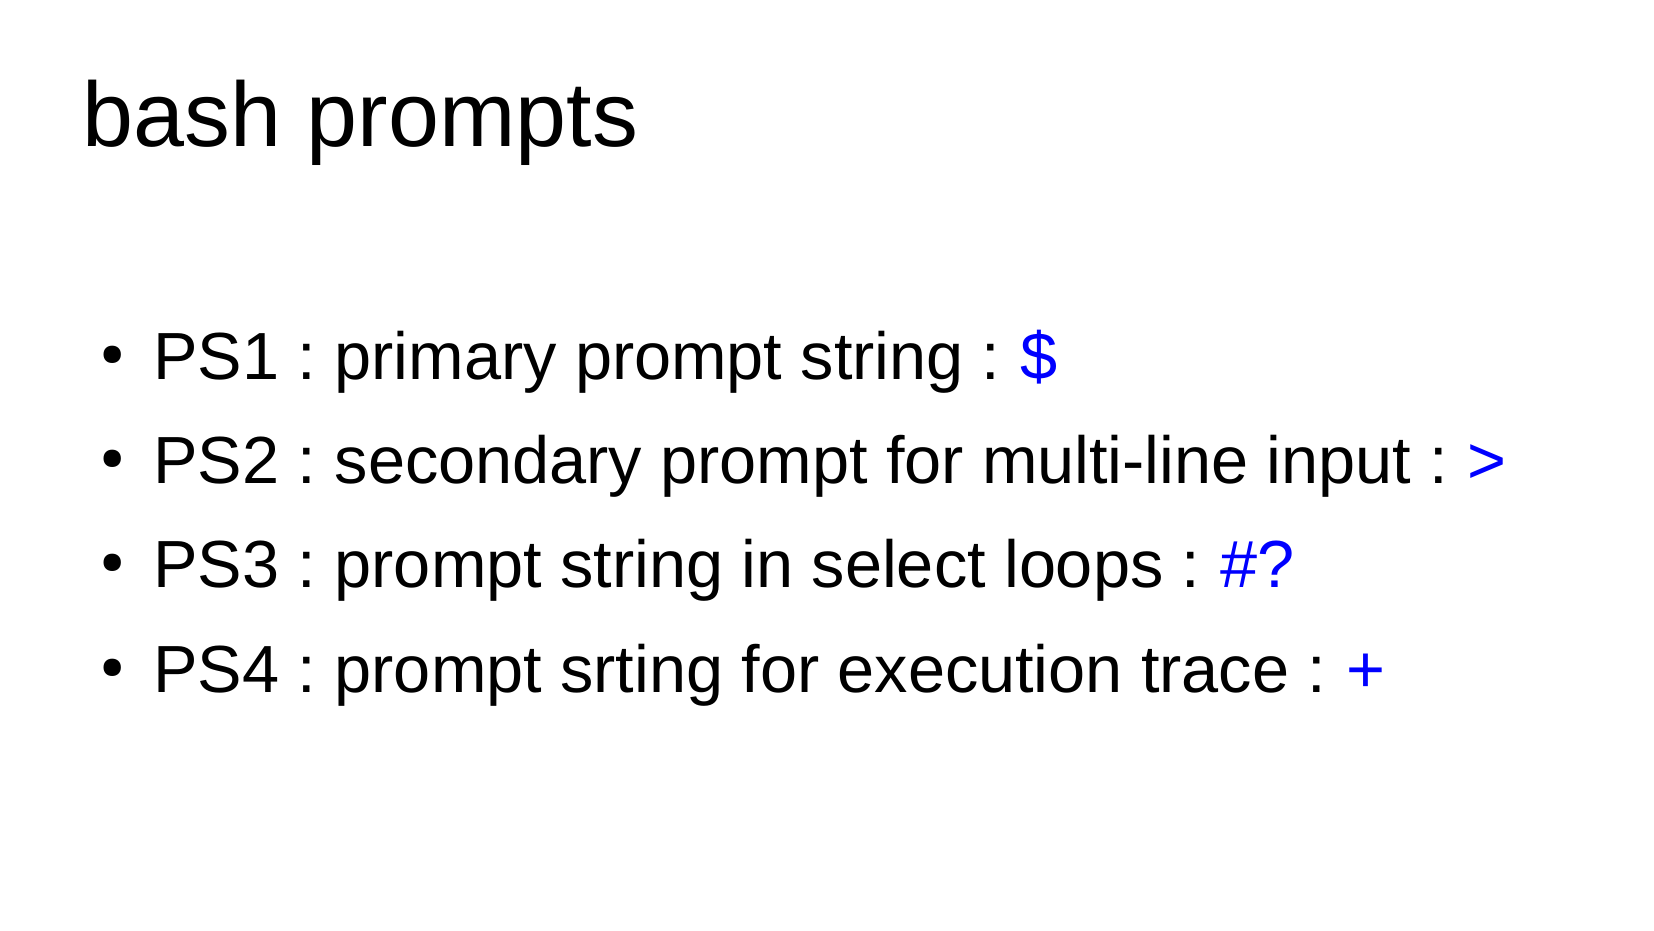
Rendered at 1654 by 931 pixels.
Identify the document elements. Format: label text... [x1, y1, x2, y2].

title bash prompts [82, 37, 1571, 193]
list PS1 : primary prompt string : $ PS2 : secondary prompt for multi-line input : > PS3 : prompt string in select loops : #? PS4 : prompt srting for execution trace : + [82, 318, 1571, 859]
